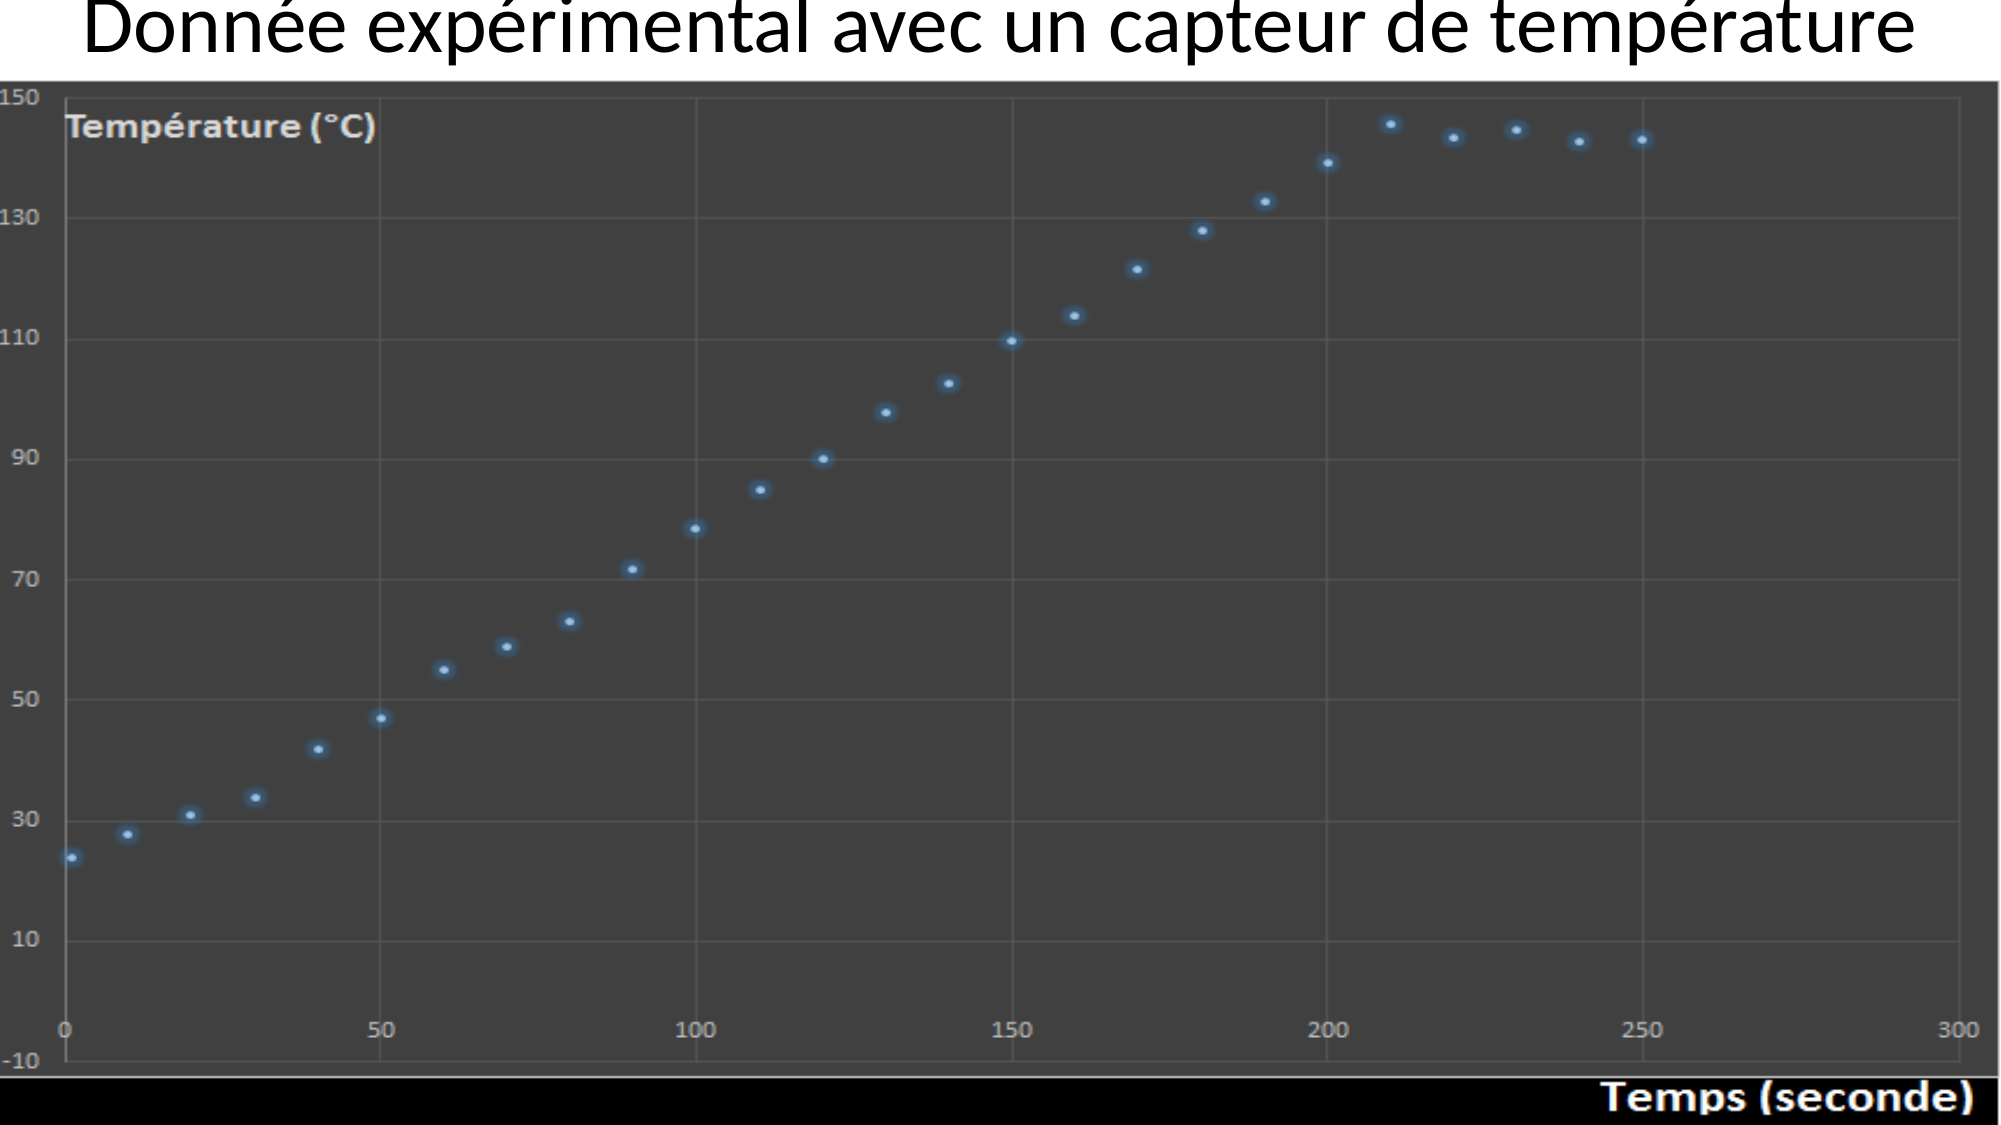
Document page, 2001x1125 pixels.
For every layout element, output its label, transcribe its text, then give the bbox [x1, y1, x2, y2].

title Donnée expérimental avec un capteur de température [82, 0, 1997, 80]
picture [0, 80, 2000, 1125]
